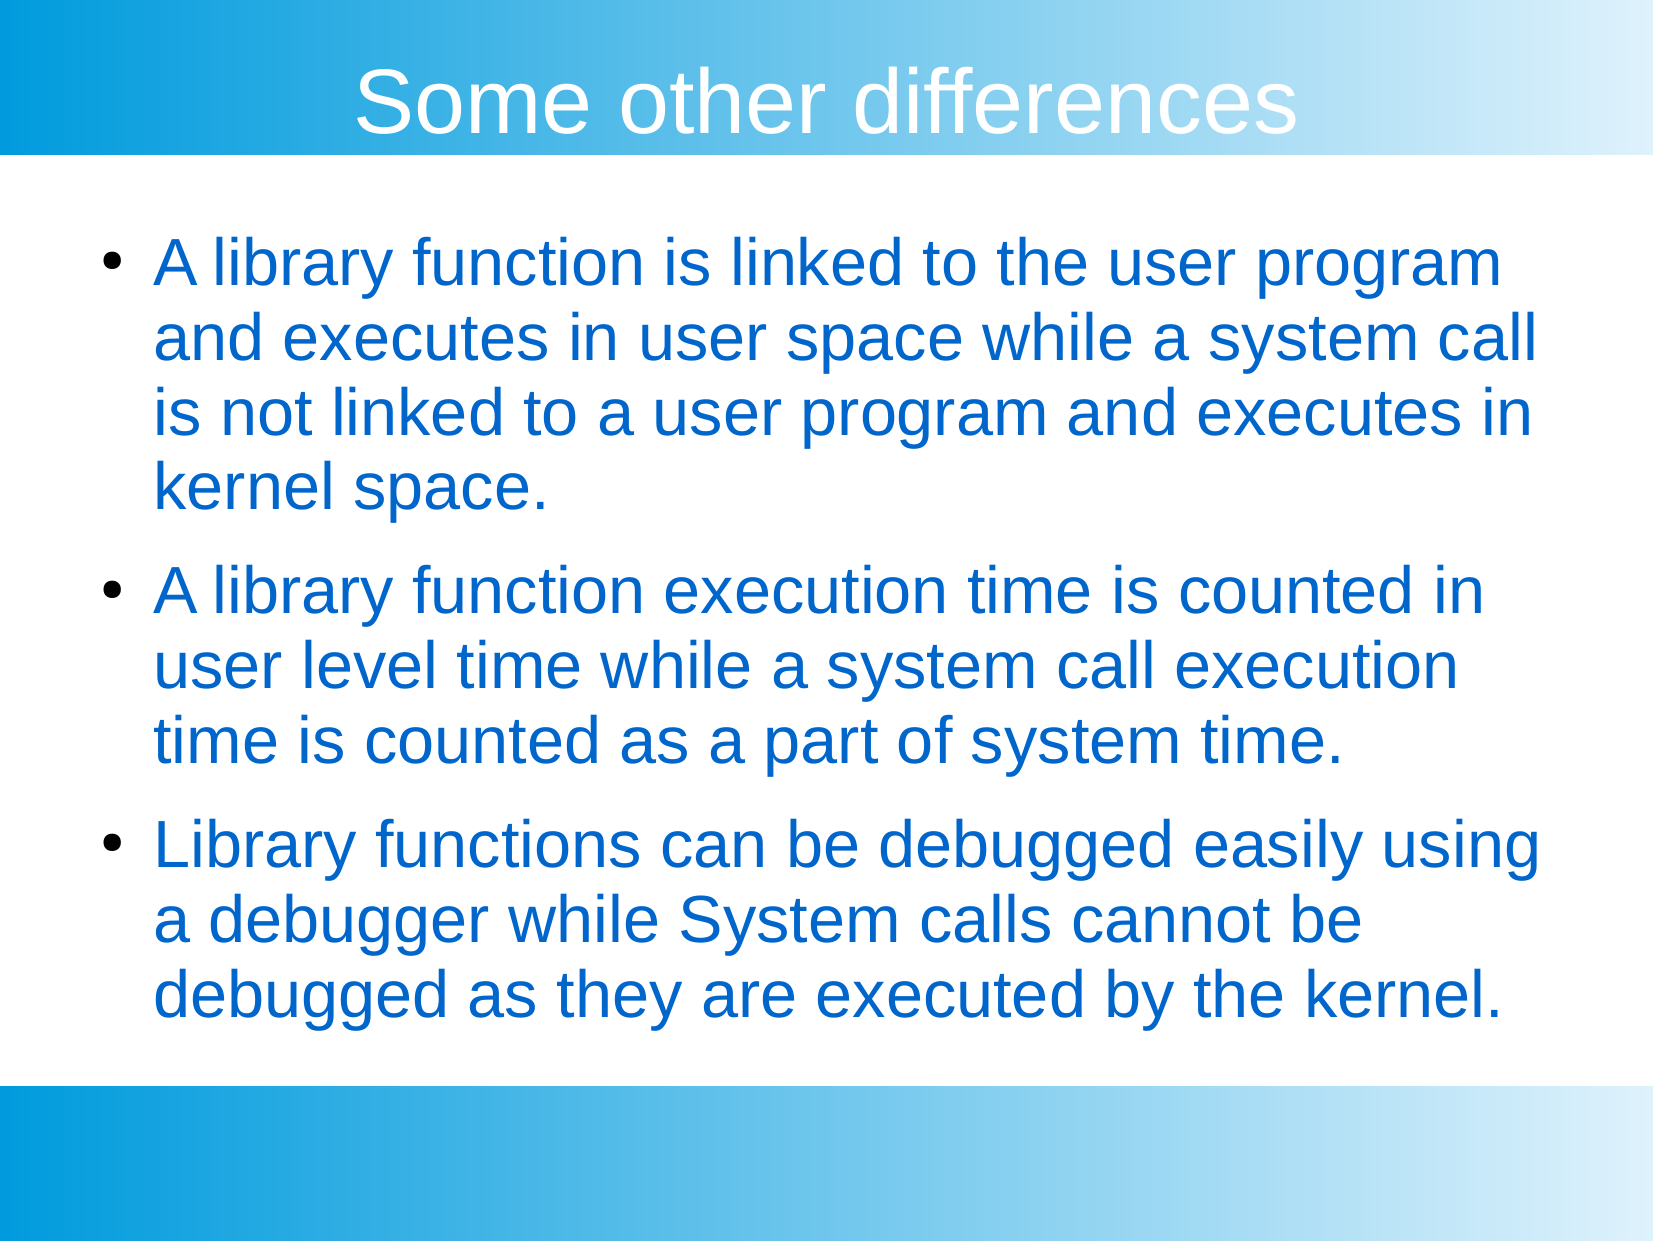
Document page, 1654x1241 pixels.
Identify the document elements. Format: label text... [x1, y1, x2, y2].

title Some other differences [82, 49, 1571, 155]
list A library function is linked to the user program and executes in user space while a system call is not linked to a user program and executes in kernel space. A library function execution time is counted in user level time while a system call execution time is counted as a part of system time. Library functions can be debugged easily using a debugger while System calls cannot be debugged as they are executed by the kernel. [82, 225, 1571, 1036]
